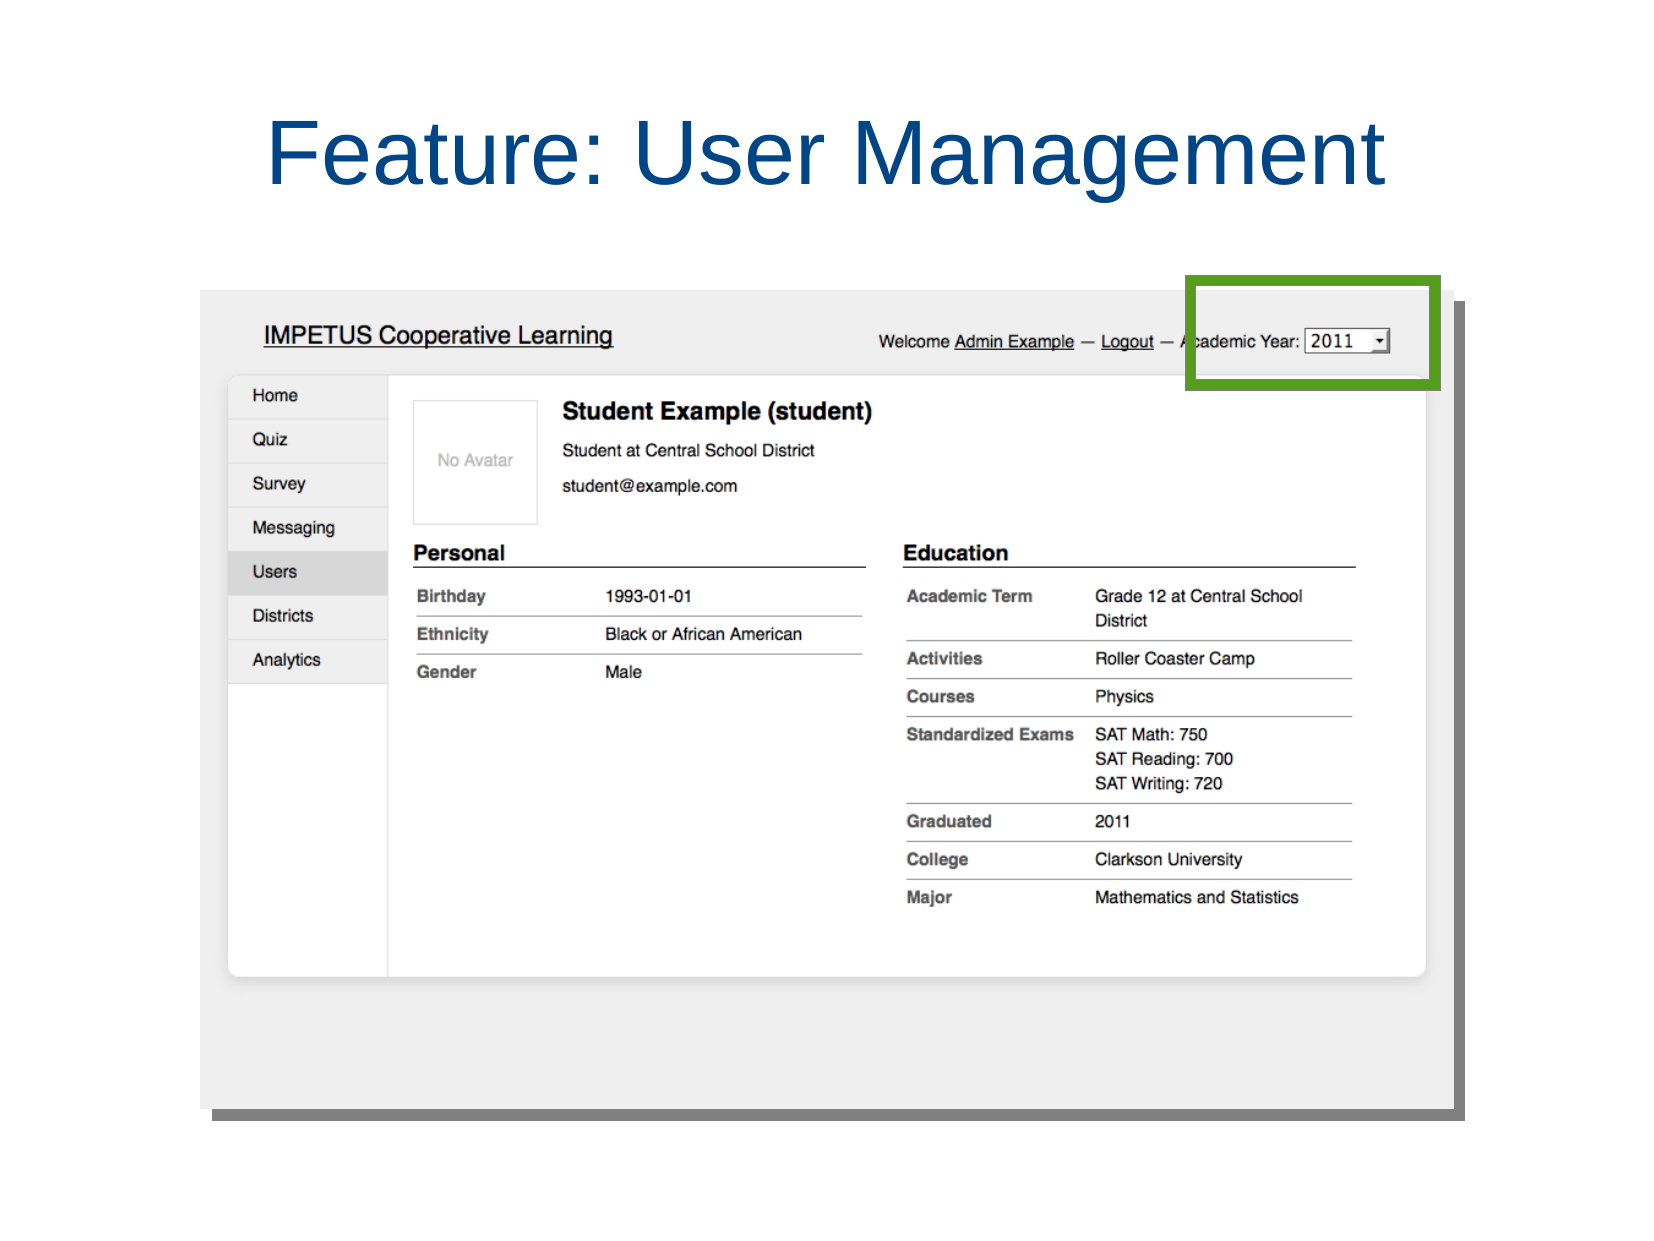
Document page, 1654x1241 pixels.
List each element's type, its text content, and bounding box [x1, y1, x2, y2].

picture [200, 290, 1454, 1109]
title Feature: User Management [82, 49, 1571, 257]
text_box [1185, 275, 1441, 391]
picture [1196, 290, 1429, 379]
